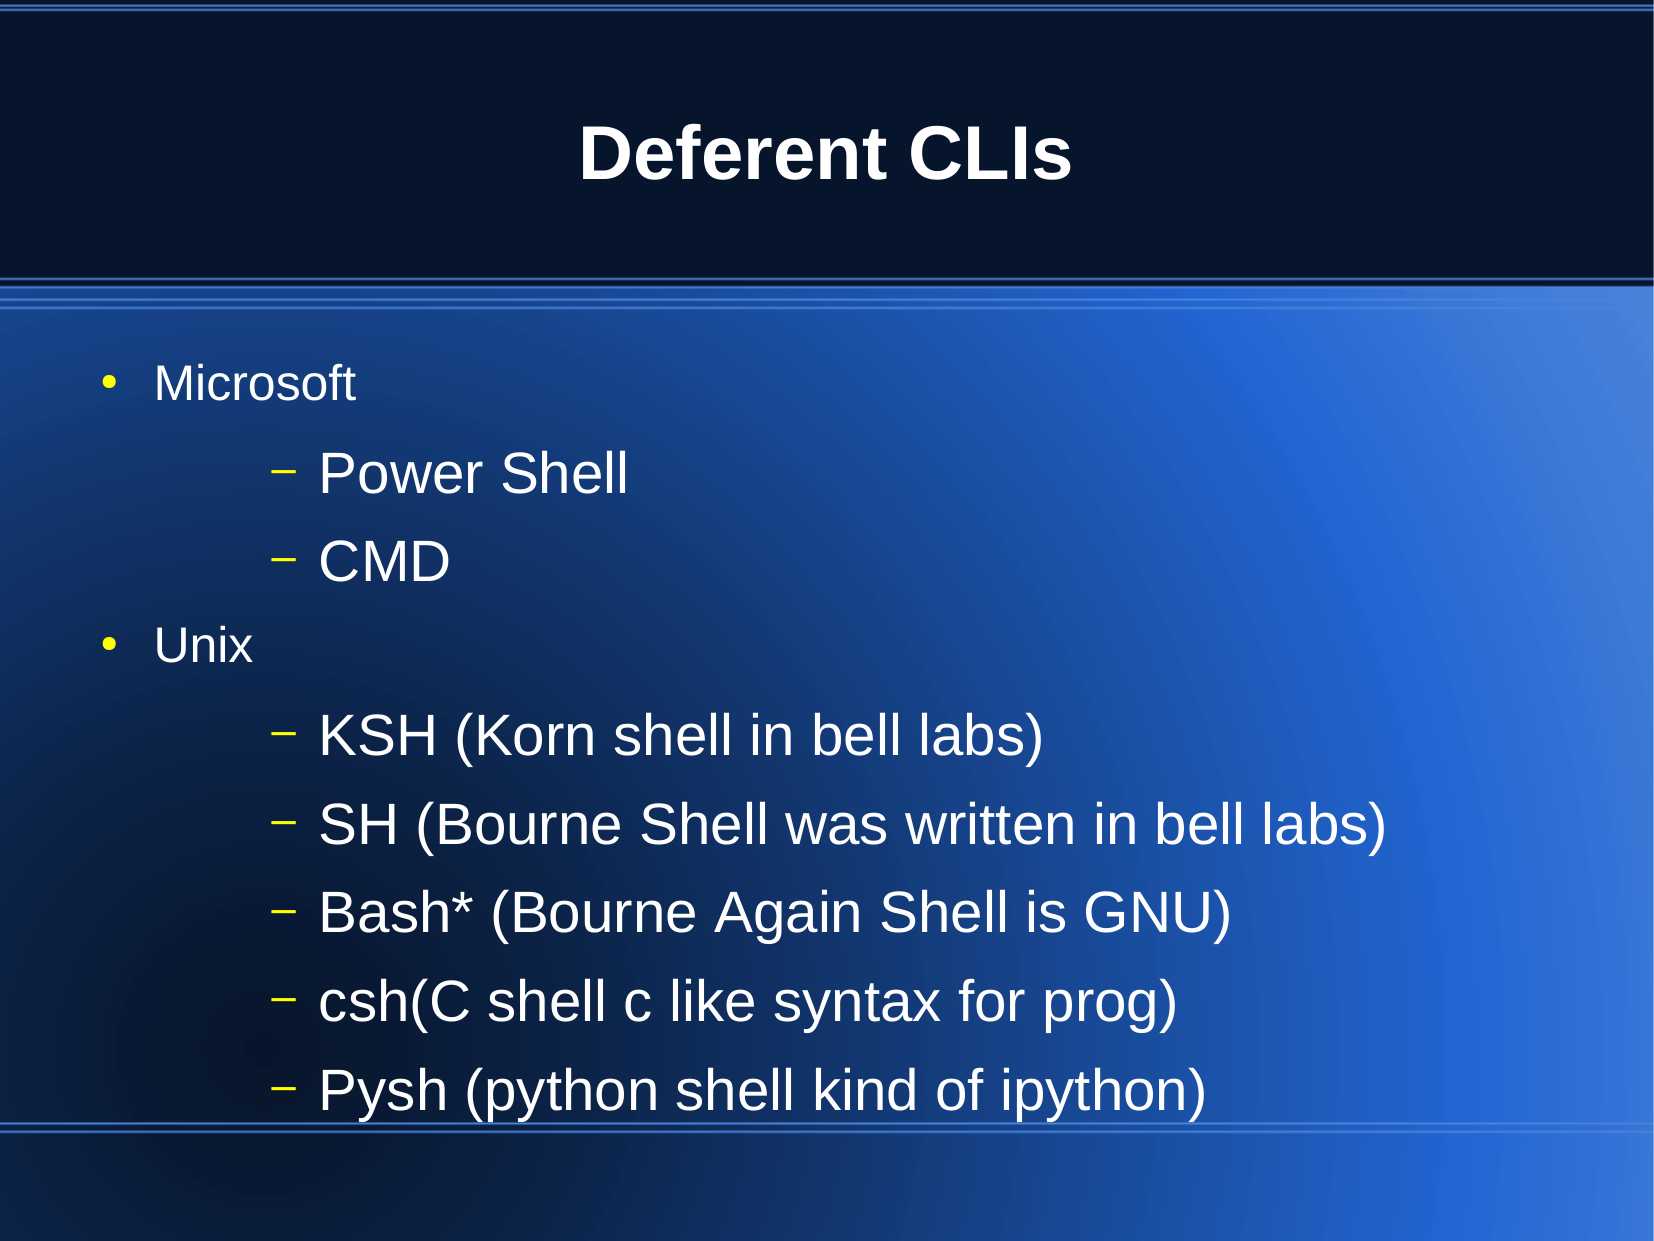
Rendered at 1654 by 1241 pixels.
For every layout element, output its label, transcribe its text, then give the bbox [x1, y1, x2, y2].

title Deferent CLIs [82, 49, 1571, 257]
picture [0, 0, 1654, 1241]
list Microsoft Power Shell CMD Unix KSH (Korn shell in bell labs) SH (Bourne Shell was written in bell labs) Bash* (Bourne Again Shell is GNU) csh(C shell c like syntax for prog) Pysh (python shell kind of ipython) [82, 355, 1571, 1147]
